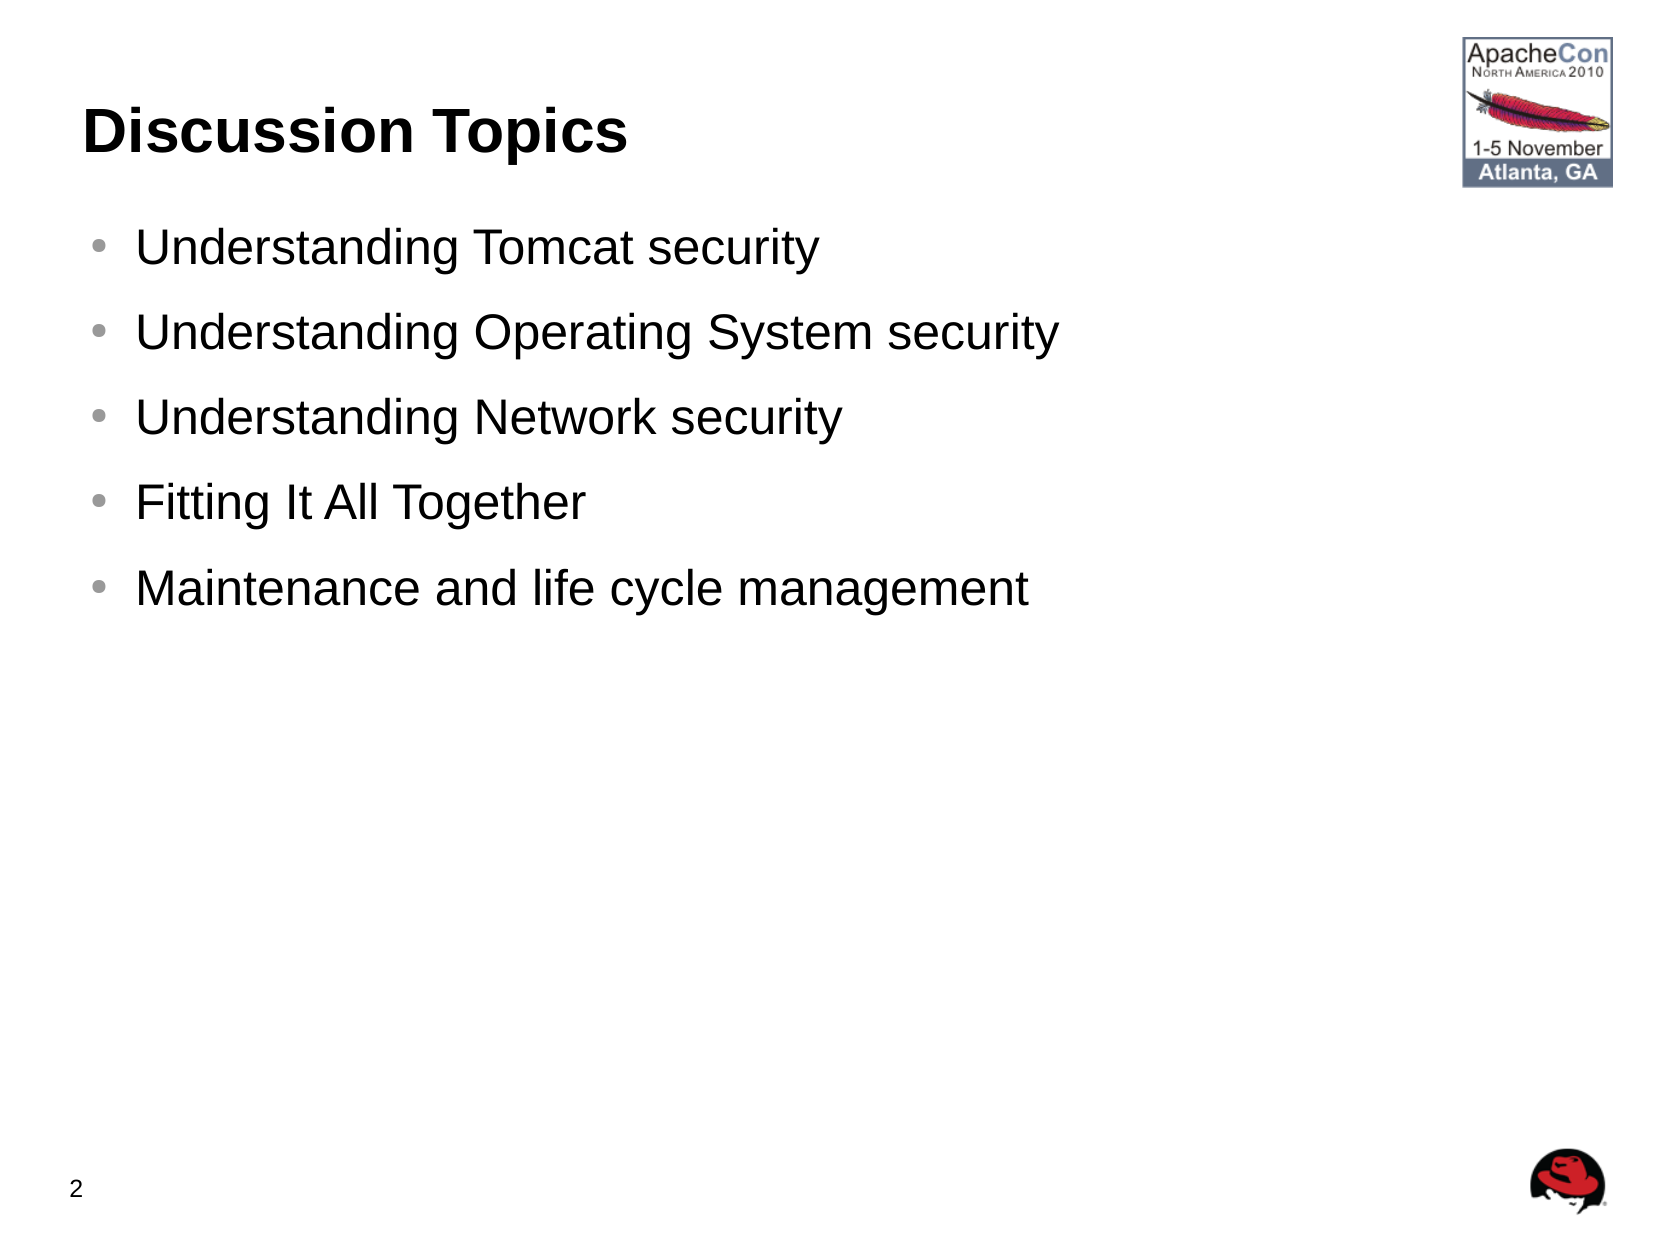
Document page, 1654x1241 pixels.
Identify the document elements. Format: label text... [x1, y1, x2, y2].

picture [1529, 1146, 1613, 1224]
picture [1571, 37, 1613, 188]
title Discussion Topics [82, 37, 1571, 226]
list Understanding Tomcat security Understanding Operating System security Understanding Network security Fitting It All Together Maintenance and life cycle management [75, 219, 1564, 1013]
